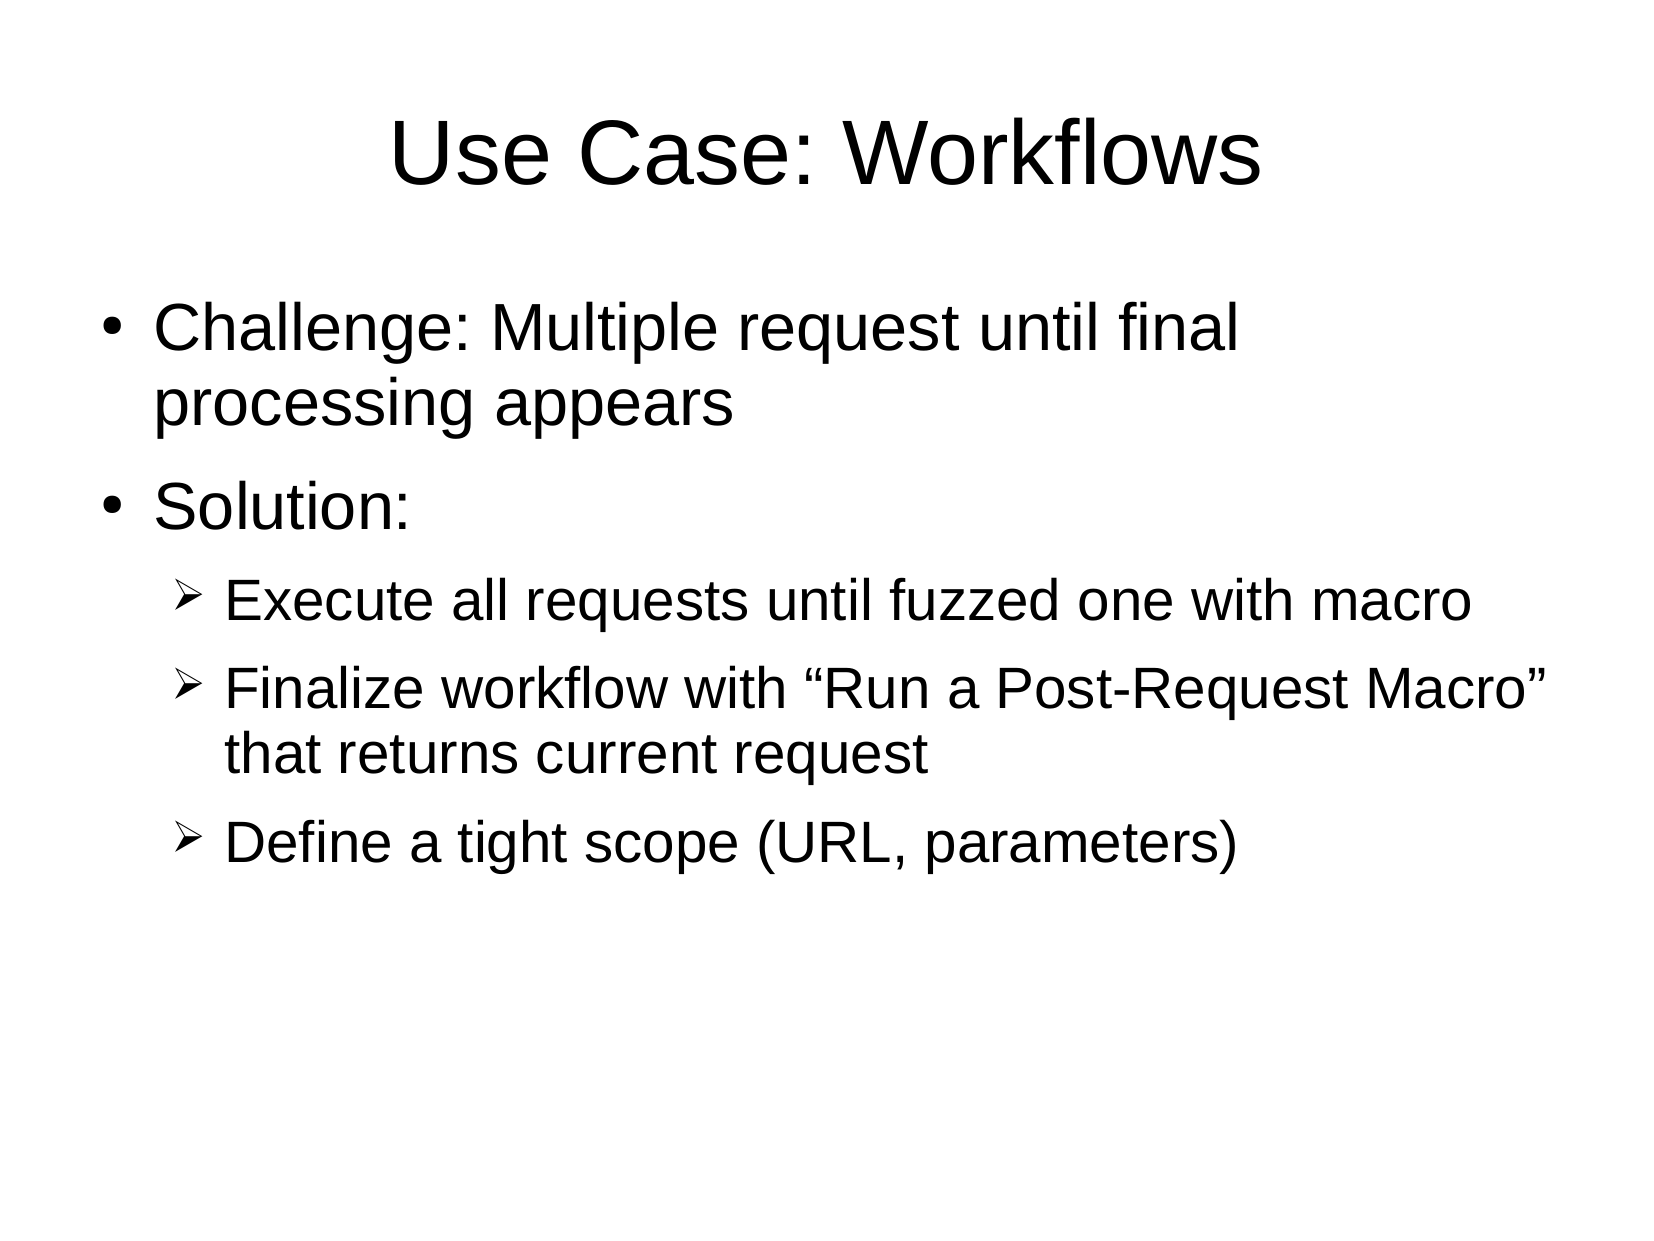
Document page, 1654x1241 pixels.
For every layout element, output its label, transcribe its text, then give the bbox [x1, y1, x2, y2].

title Use Case: Workflows [82, 49, 1571, 257]
list Challenge: Multiple request until final processing appears Solution: Execute all requests until fuzzed one with macro Finalize workflow with “Run a Post-Request Macro” that returns current request Define a tight scope (URL, parameters) [82, 290, 1571, 1111]
